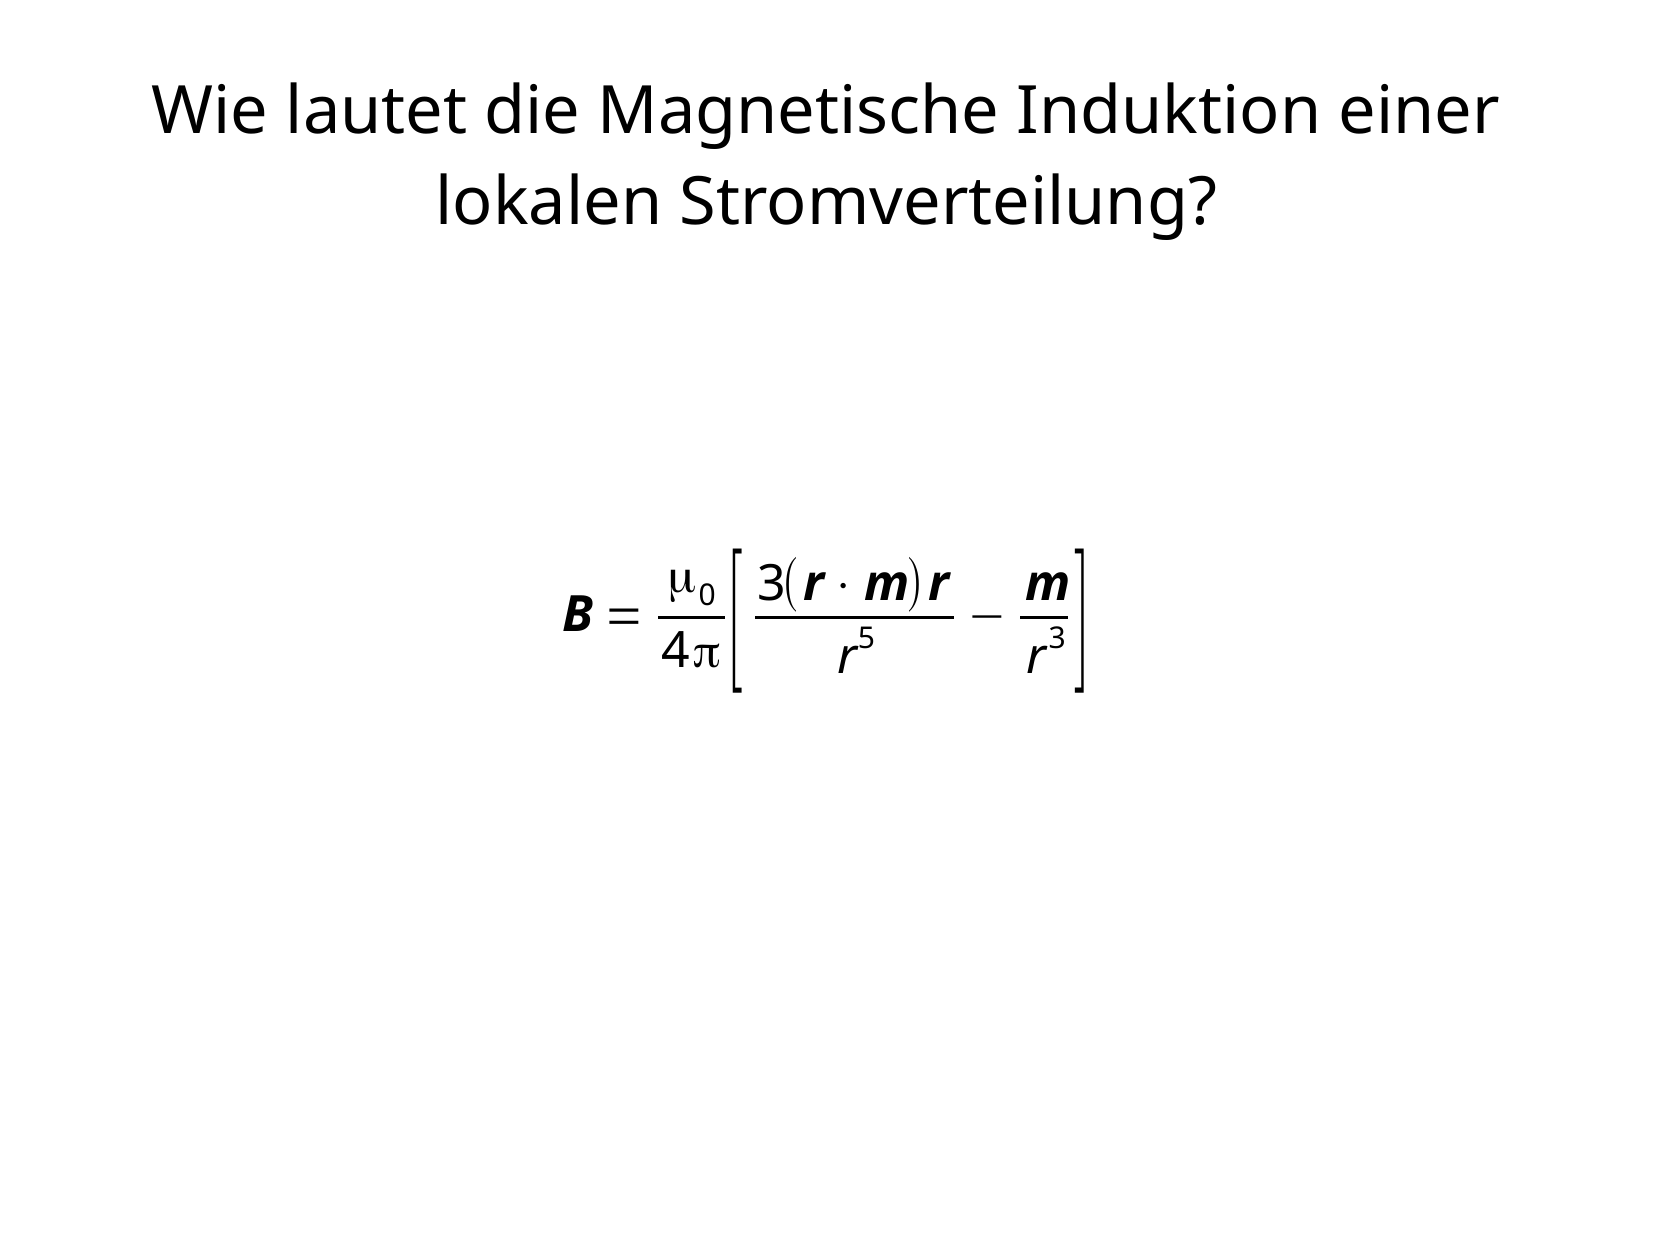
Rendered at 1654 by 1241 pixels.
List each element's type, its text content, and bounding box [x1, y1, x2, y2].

title Wie lautet die Magnetische Induktion einer lokalen Stromverteilung? [82, 49, 1571, 257]
chart [554, 545, 1099, 695]
